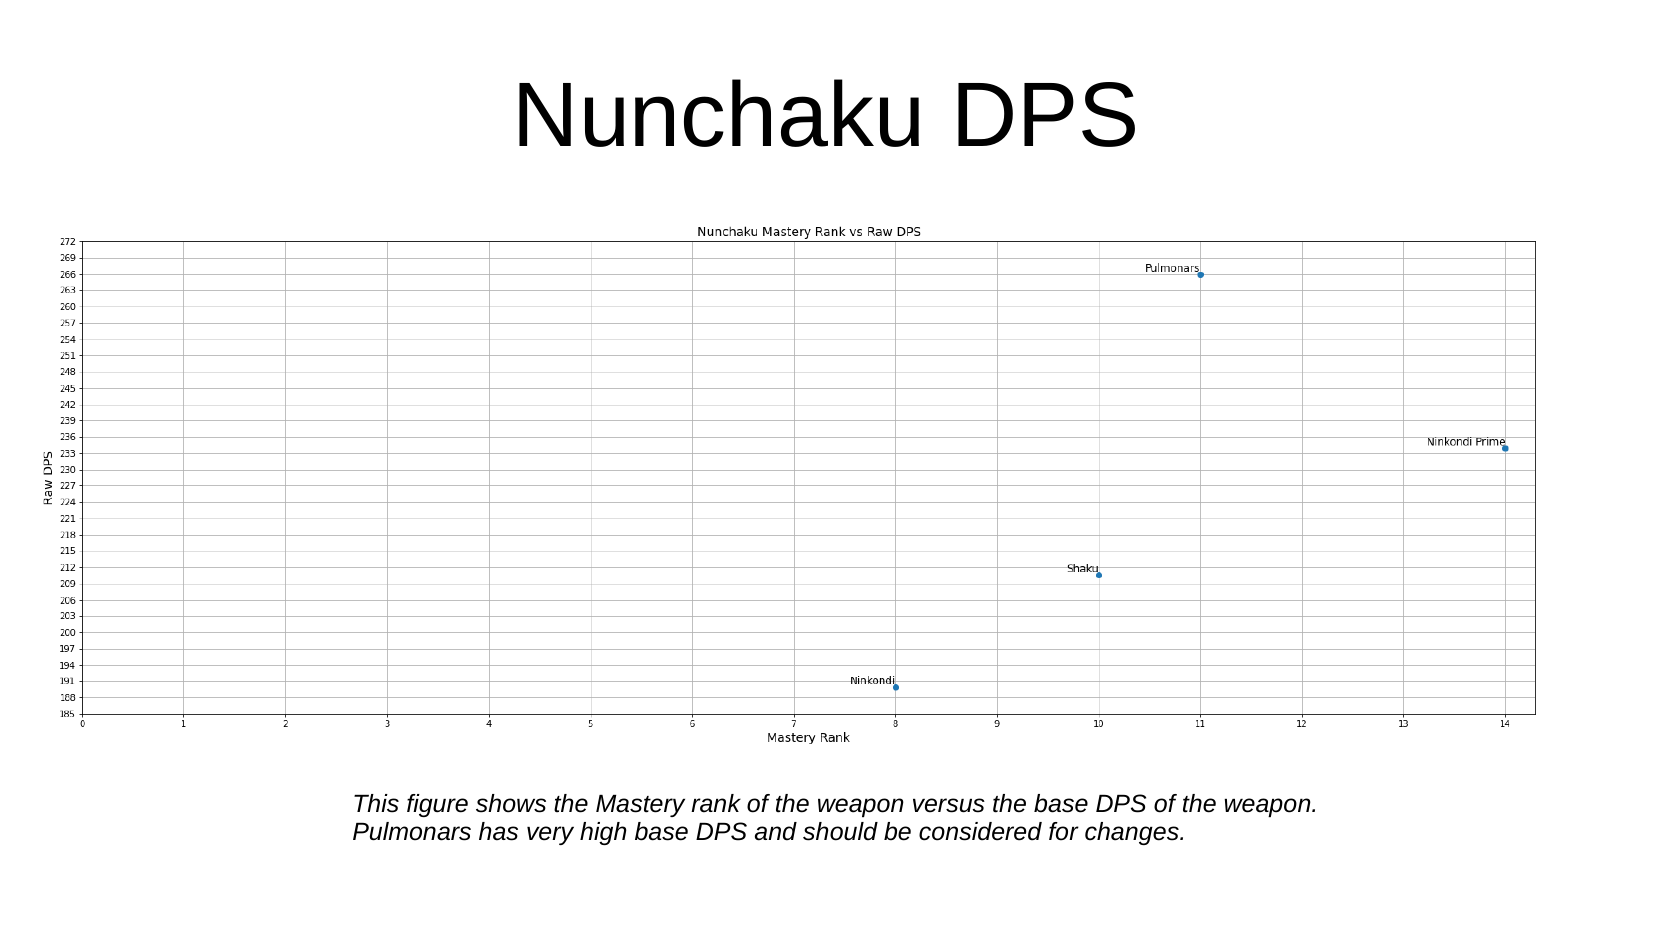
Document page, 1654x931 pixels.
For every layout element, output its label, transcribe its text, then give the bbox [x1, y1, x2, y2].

text_box This figure shows the Mastery rank of the weapon versus the base DPS of the weapon. Pulmonars has very high base DPS and should be considered for changes. [337, 782, 1336, 853]
title Nunchaku DPS [82, 37, 1571, 193]
picture [37, 220, 1541, 751]
